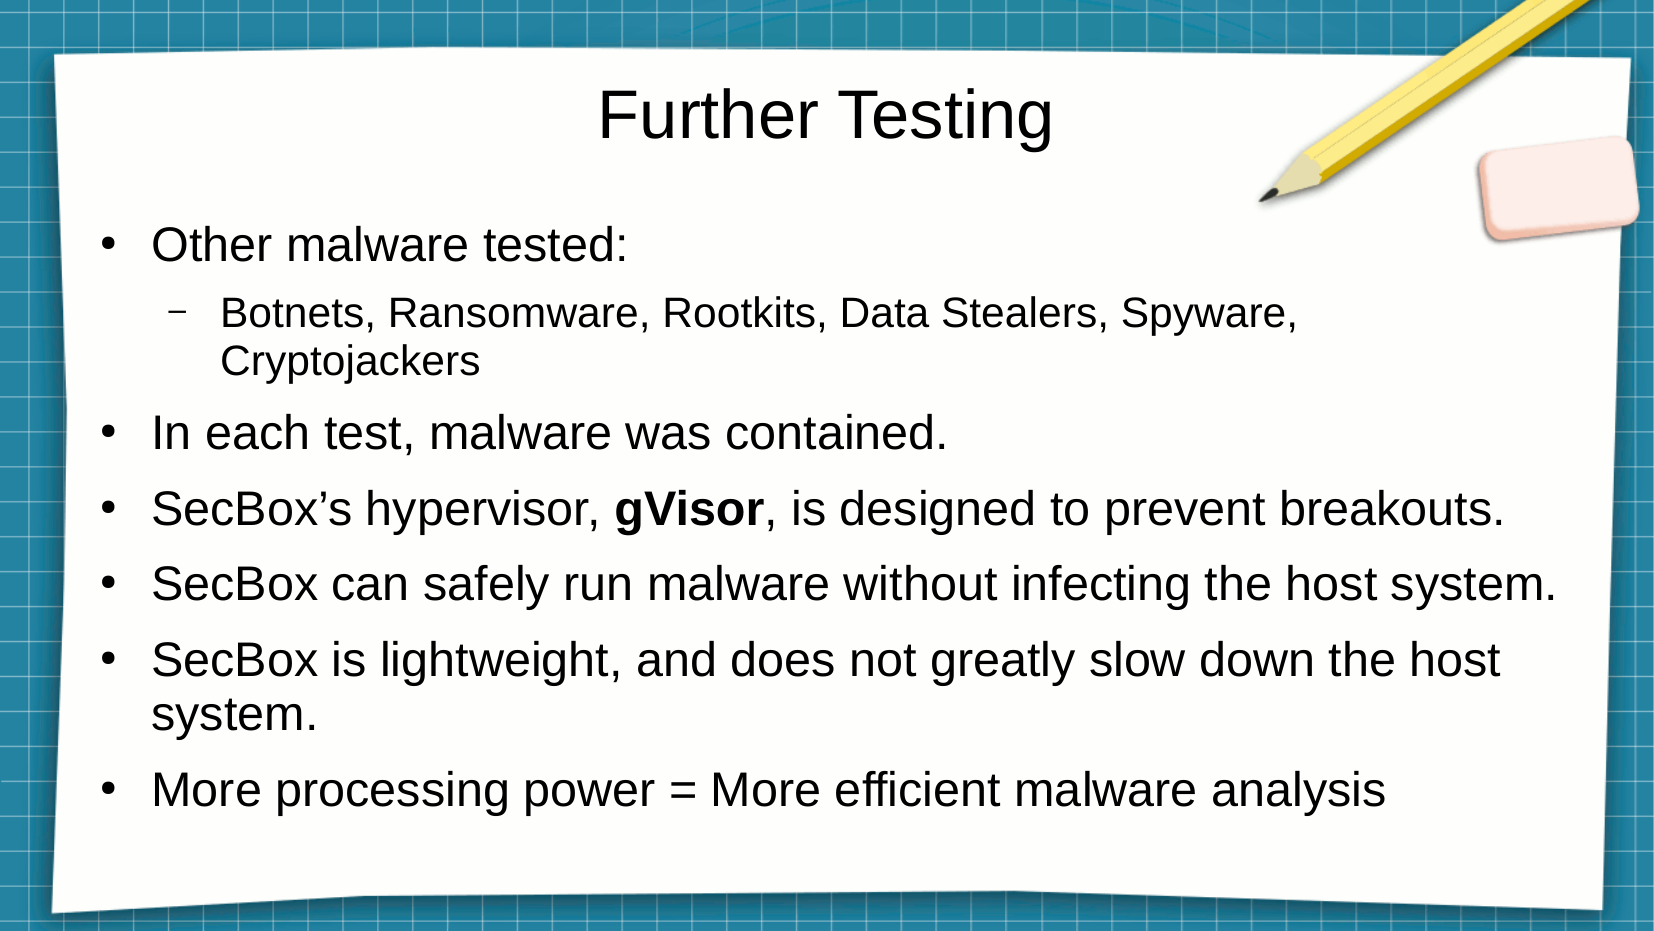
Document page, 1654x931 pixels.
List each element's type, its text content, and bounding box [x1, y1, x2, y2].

list Other malware tested: Botnets, Ransomware, Rootkits, Data Stealers, Spyware, Cryptojackers In each test, malware was contained. SecBox’s hypervisor, gVisor, is designed to prevent breakouts. SecBox can safely run malware without infecting the host system. SecBox is lightweight, and does not greatly slow down the host system. More processing power = More efficient malware analysis [82, 217, 1571, 863]
picture [0, 0, 1654, 931]
title Further Testing [82, 37, 1571, 193]
